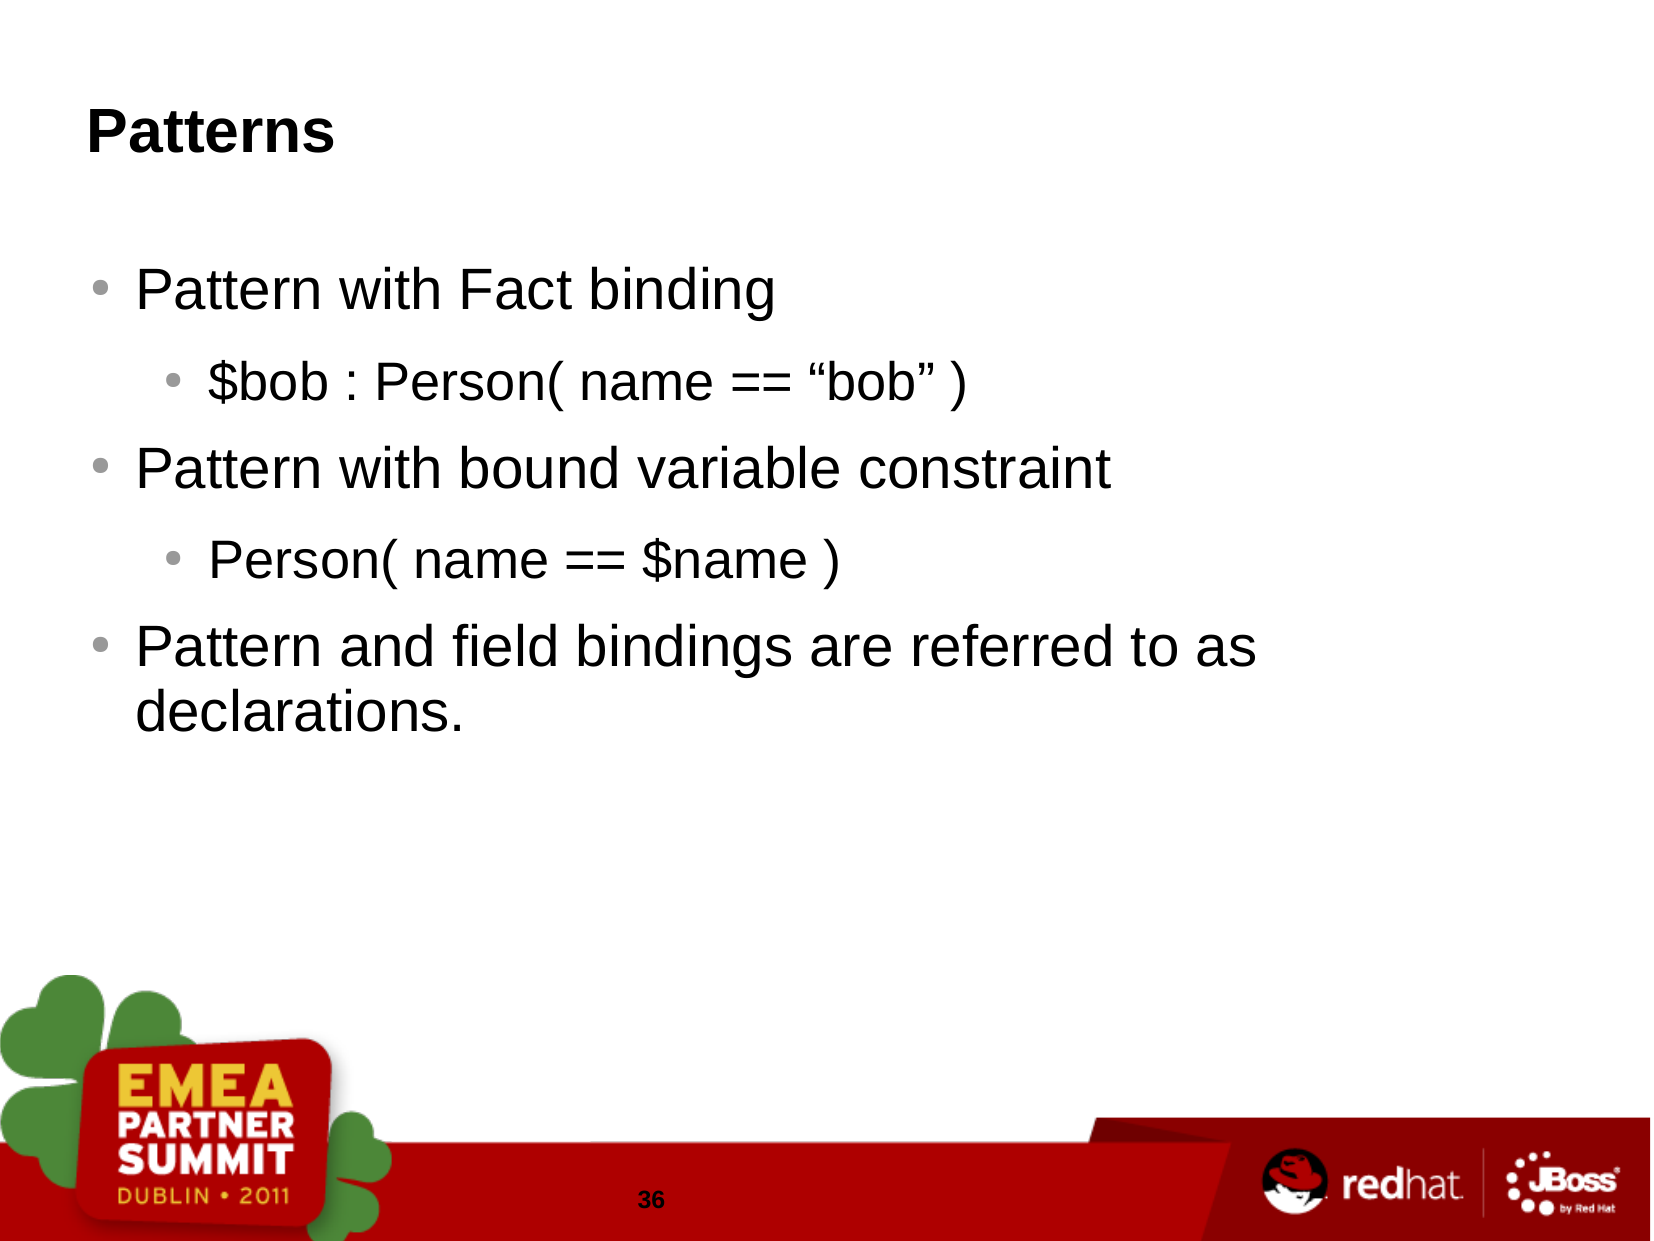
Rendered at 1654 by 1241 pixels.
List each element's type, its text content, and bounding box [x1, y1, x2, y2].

picture [0, 975, 1651, 1241]
title Patterns [86, 37, 1576, 226]
list Pattern with Fact binding $bob : Person( name == “bob” ) Pattern with bound variable constraint Person( name == $name ) Pattern and field bindings are referred to as declarations. [75, 256, 1564, 1051]
